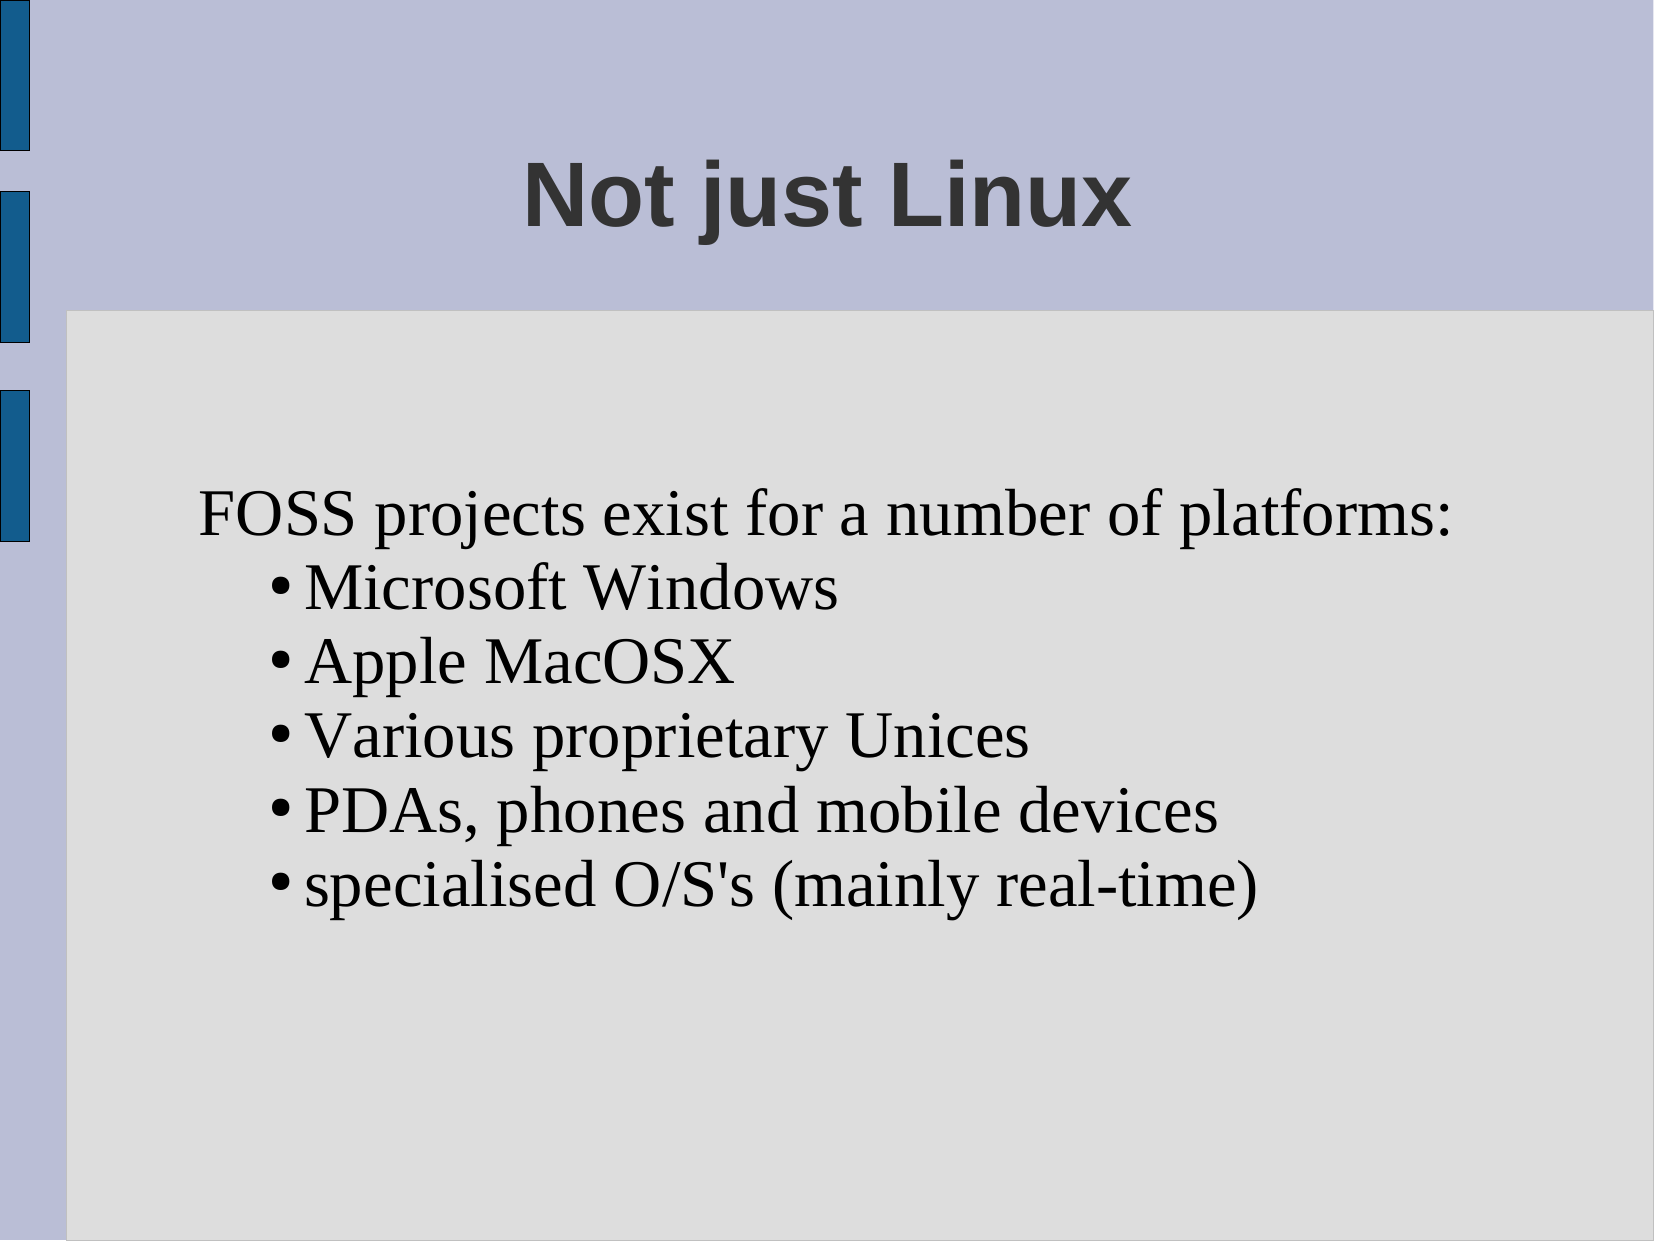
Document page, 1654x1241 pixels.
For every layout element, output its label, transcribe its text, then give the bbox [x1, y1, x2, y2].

title Not just Linux [121, 91, 1534, 299]
subtitle FOSS projects exist for a number of platforms: Microsoft Windows Apple MacOSX Various proprietary Unices PDAs, phones and mobile devices specialised O/S's (mainly real-time) [121, 344, 1534, 1127]
